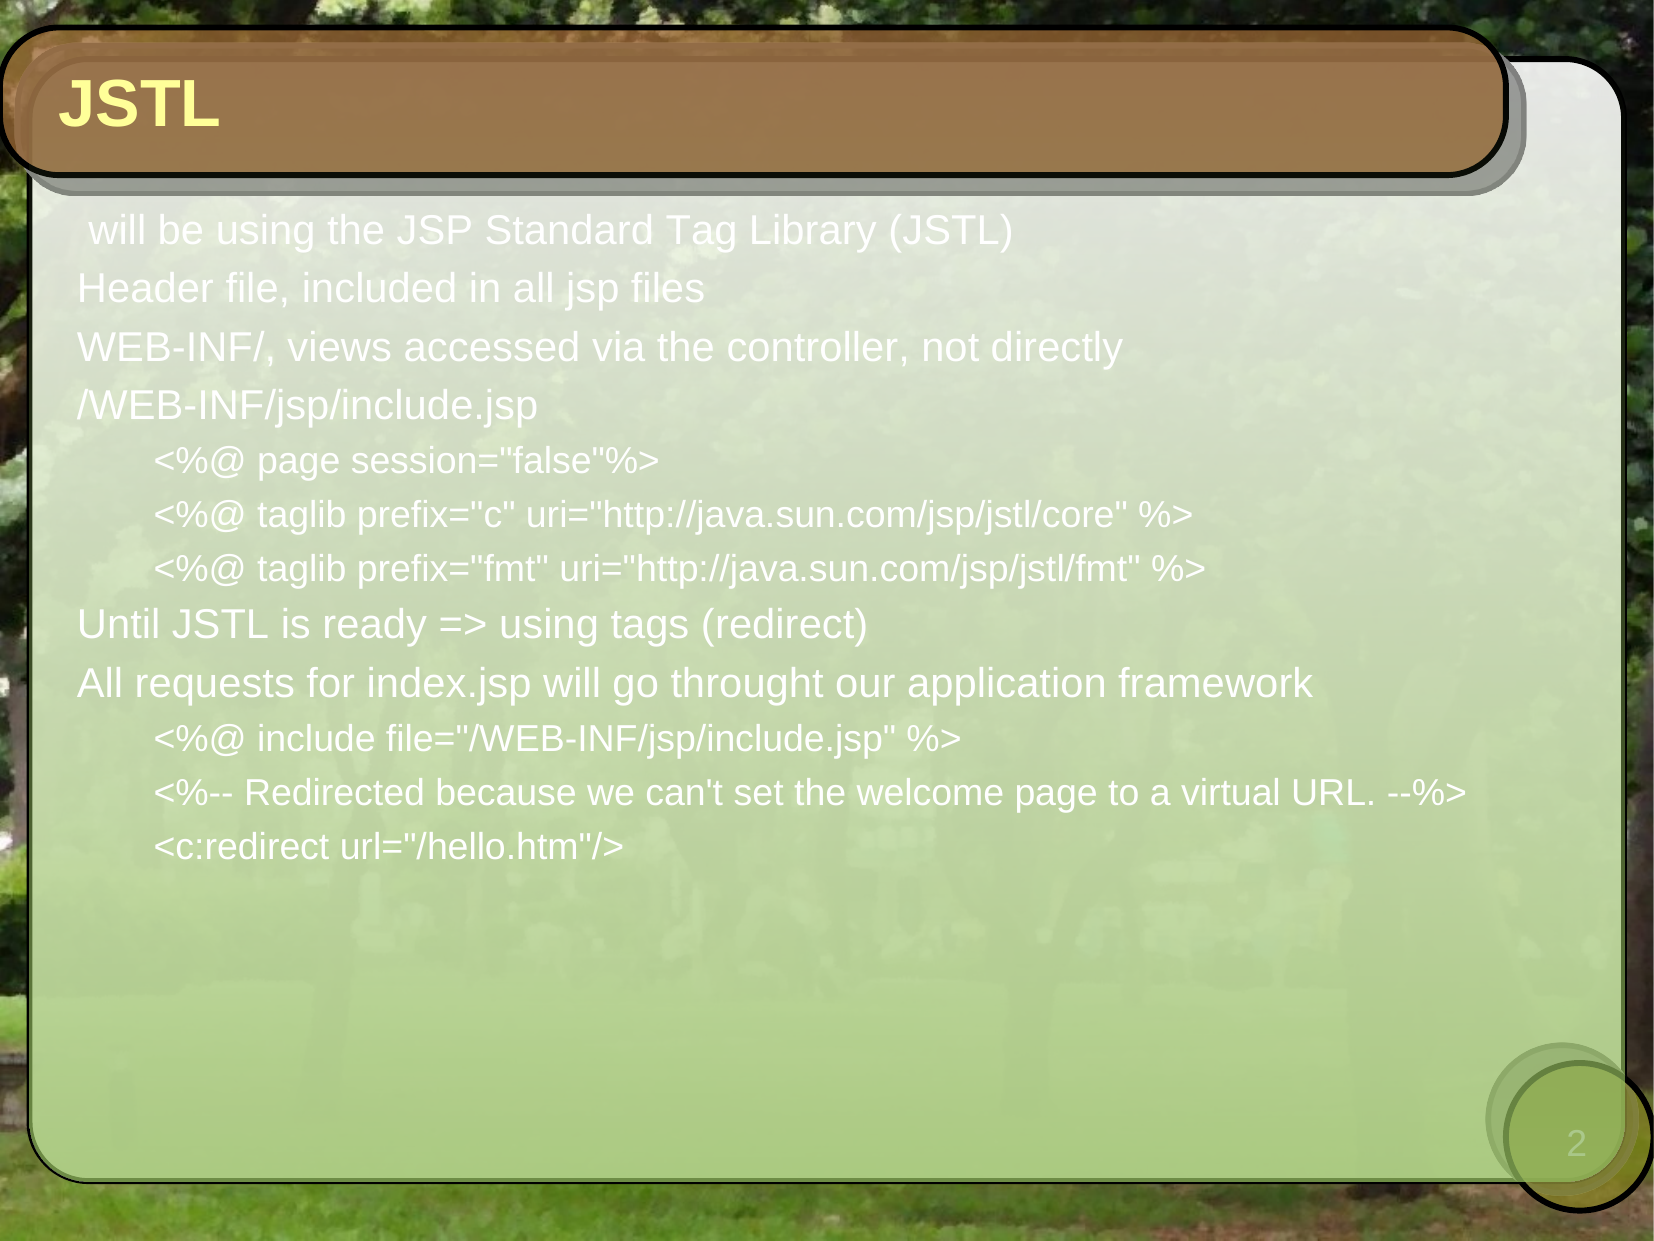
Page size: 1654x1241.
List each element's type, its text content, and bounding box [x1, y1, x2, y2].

list will be using the JSP Standard Tag Library (JSTL) Header file, included in all jsp files WEB-INF/, views accessed via the controller, not directly /WEB-INF/jsp/include.jsp <%@ page session="false"%> <%@ taglib prefix="c" uri="http://java.sun.com/jsp/jstl/core" %> <%@ taglib prefix="fmt" uri="http://java.sun.com/jsp/jstl/fmt" %> Until JSTL is ready => using tags (redirect) All requests for index.jsp will go throught our application framework <%@ include file="/WEB-INF/jsp/include.jsp" %> <%-- Redirected because we can't set the welcome page to a virtual URL. --%> <c:redirect url="/hello.htm"/> [59, 206, 1595, 1152]
title JSTL [59, 29, 1447, 178]
picture [0, 0, 1654, 1114]
text_box [29, 59, 1625, 1182]
picture [0, 138, 1654, 1241]
